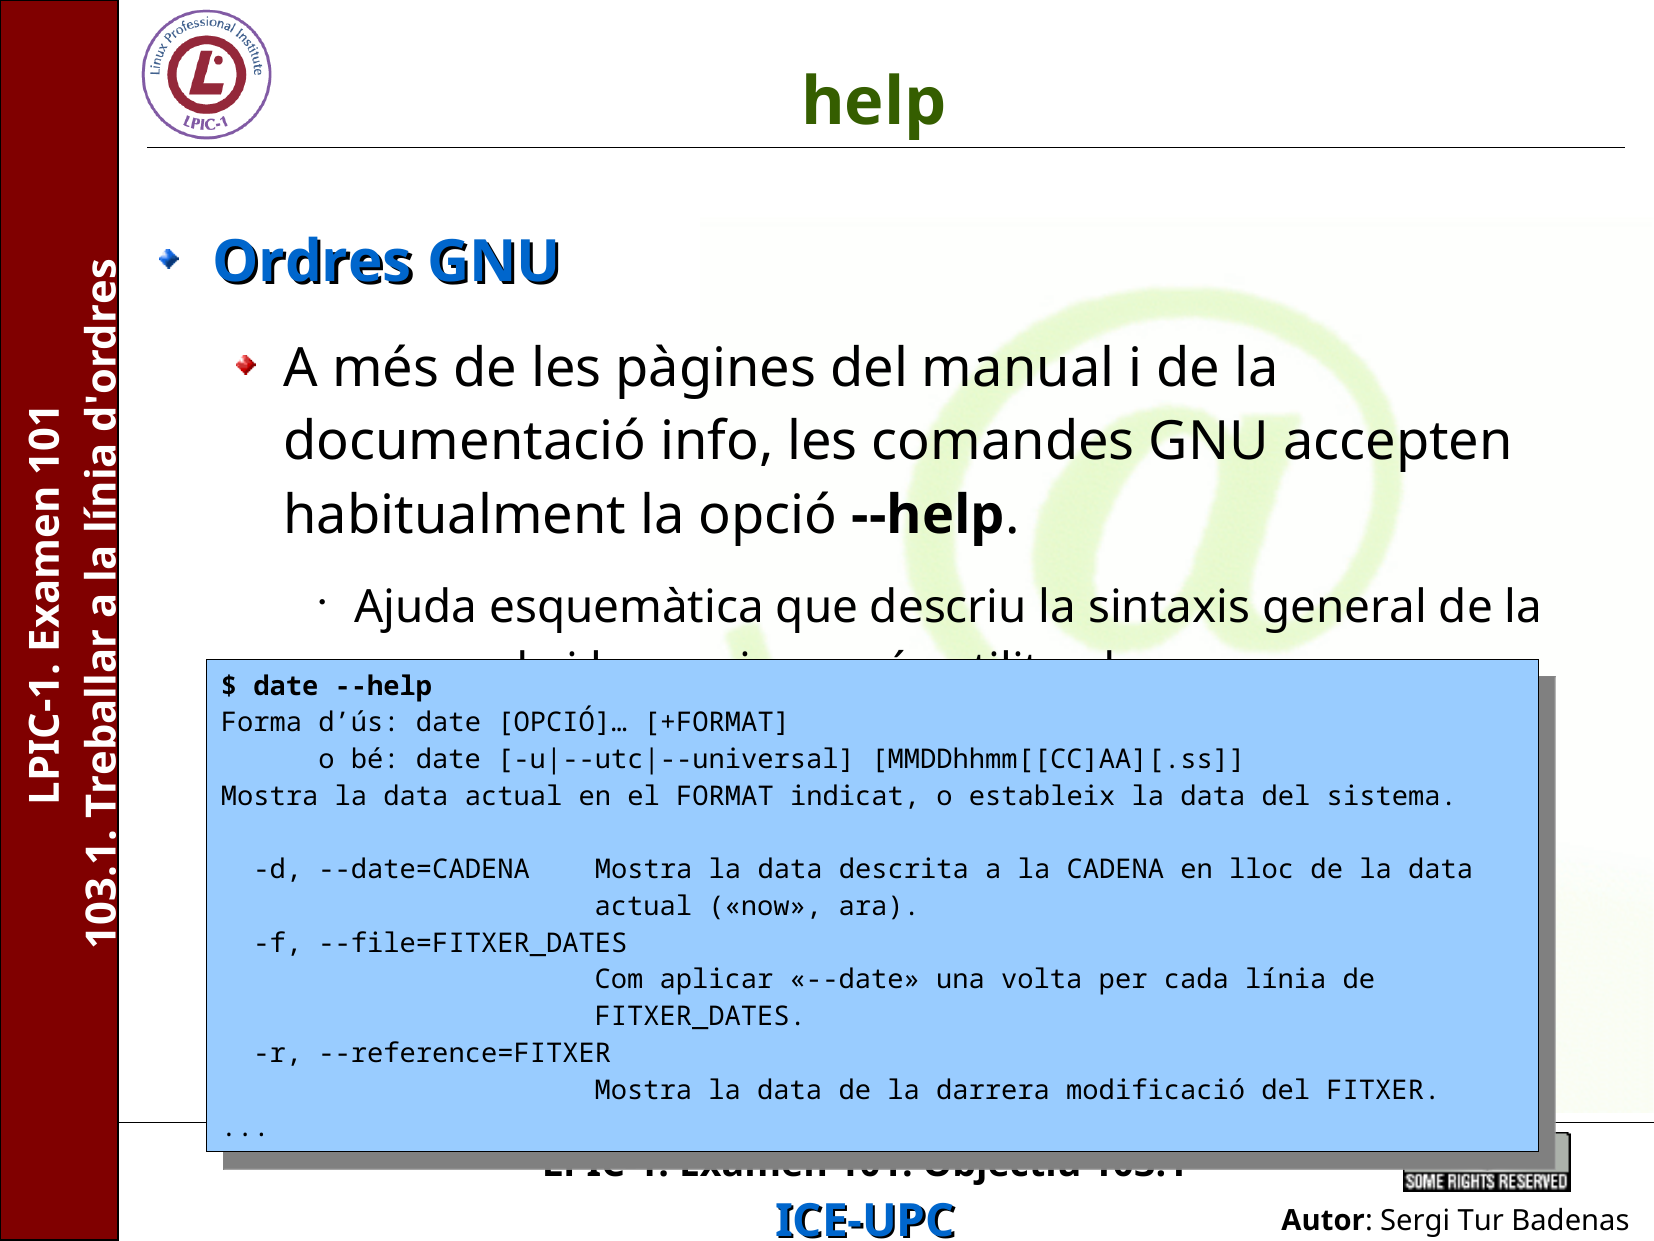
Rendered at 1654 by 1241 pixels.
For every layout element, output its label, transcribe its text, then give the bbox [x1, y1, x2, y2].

list Ordres GNU A més de les pàgines del manual i de la documentació info, les comandes GNU accepten habitualment la opció --help. Ajuda esquemàtica que descriu la sintaxis general de la comanda i les opcions més utilitzades. [141, 219, 1630, 1055]
text_box $ date --help Forma d’ús: date [OPCIÓ]… [+FORMAT] o bé: date [-u|--utc|--universal] [MMDDhhmm[[CC]AA][.ss]] Mostra la data actual en el FORMAT indicat, o estableix la data del sistema. -d, --date=CADENA Mostra la data descrita a la CADENA en lloc de la data actual («now», ara). -f, --file=FITXER_DATES Com aplicar «--date» una volta per cada línia de FITXER_DATES. -r, --reference=FITXER Mostra la data de la darrera modificació del FITXER. ... [206, 659, 1539, 1094]
picture [1403, 1132, 1571, 1192]
picture [135, 5, 277, 56]
picture [700, 217, 1654, 1113]
title help [129, 56, 1619, 141]
